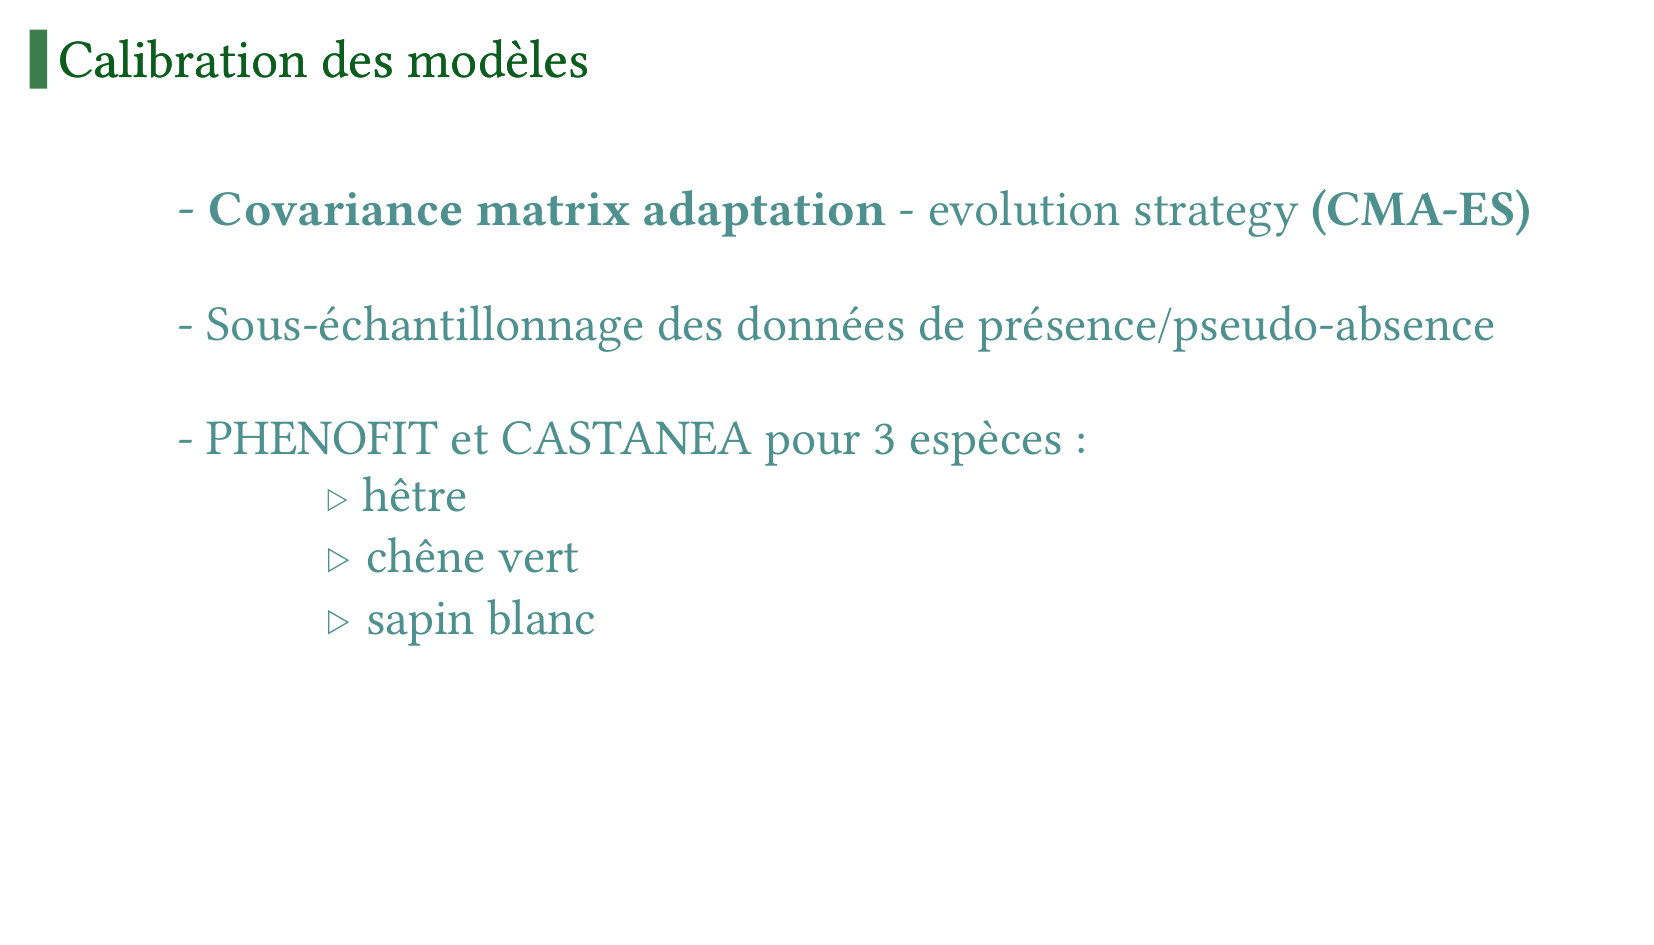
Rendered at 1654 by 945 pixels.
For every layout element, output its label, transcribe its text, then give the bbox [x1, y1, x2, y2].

text_box [29, 29, 48, 89]
text_box Calibration des modèles [59, 29, 1571, 119]
text_box - Covariance matrix adaptation - evolution strategy (CMA-ES) - Sous-échantillonnage des données de présence/pseudo-absence - PHENOFIT et CASTANEA pour 3 espèces : ▷ hêtre ▷ chêne vert ▷ sapin blanc [177, 177, 1571, 886]
